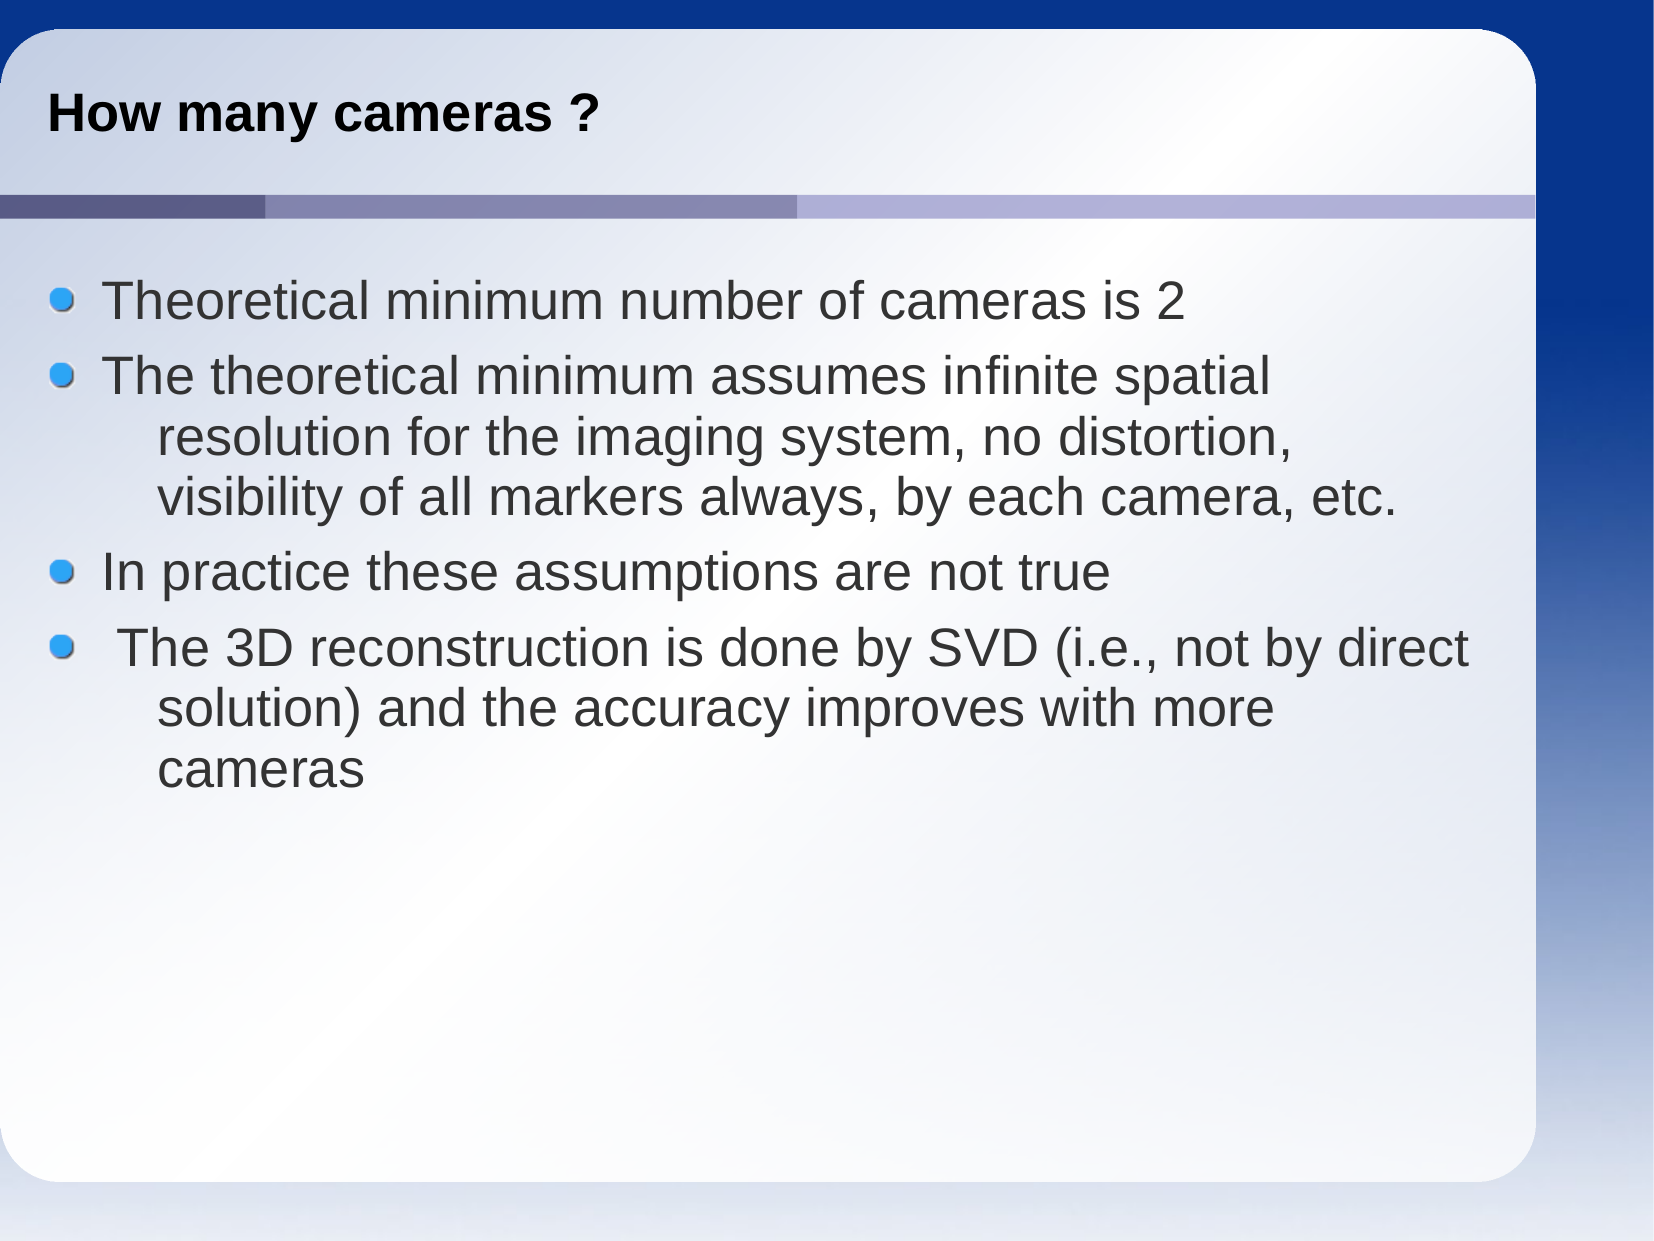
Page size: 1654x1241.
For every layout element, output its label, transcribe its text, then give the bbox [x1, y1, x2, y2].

title How many cameras ? [47, 19, 798, 207]
picture [0, 0, 1654, 1241]
list Theoretical minimum number of cameras is 2 The theoretical minimum assumes infinite spatial resolution for the imaging system, no distortion, visibility of all markers always, by each camera, etc. In practice these assumptions are not true The 3D reconstruction is done by SVD (i.e., not by direct solution) and the accuracy improves with more cameras [30, 270, 1477, 945]
